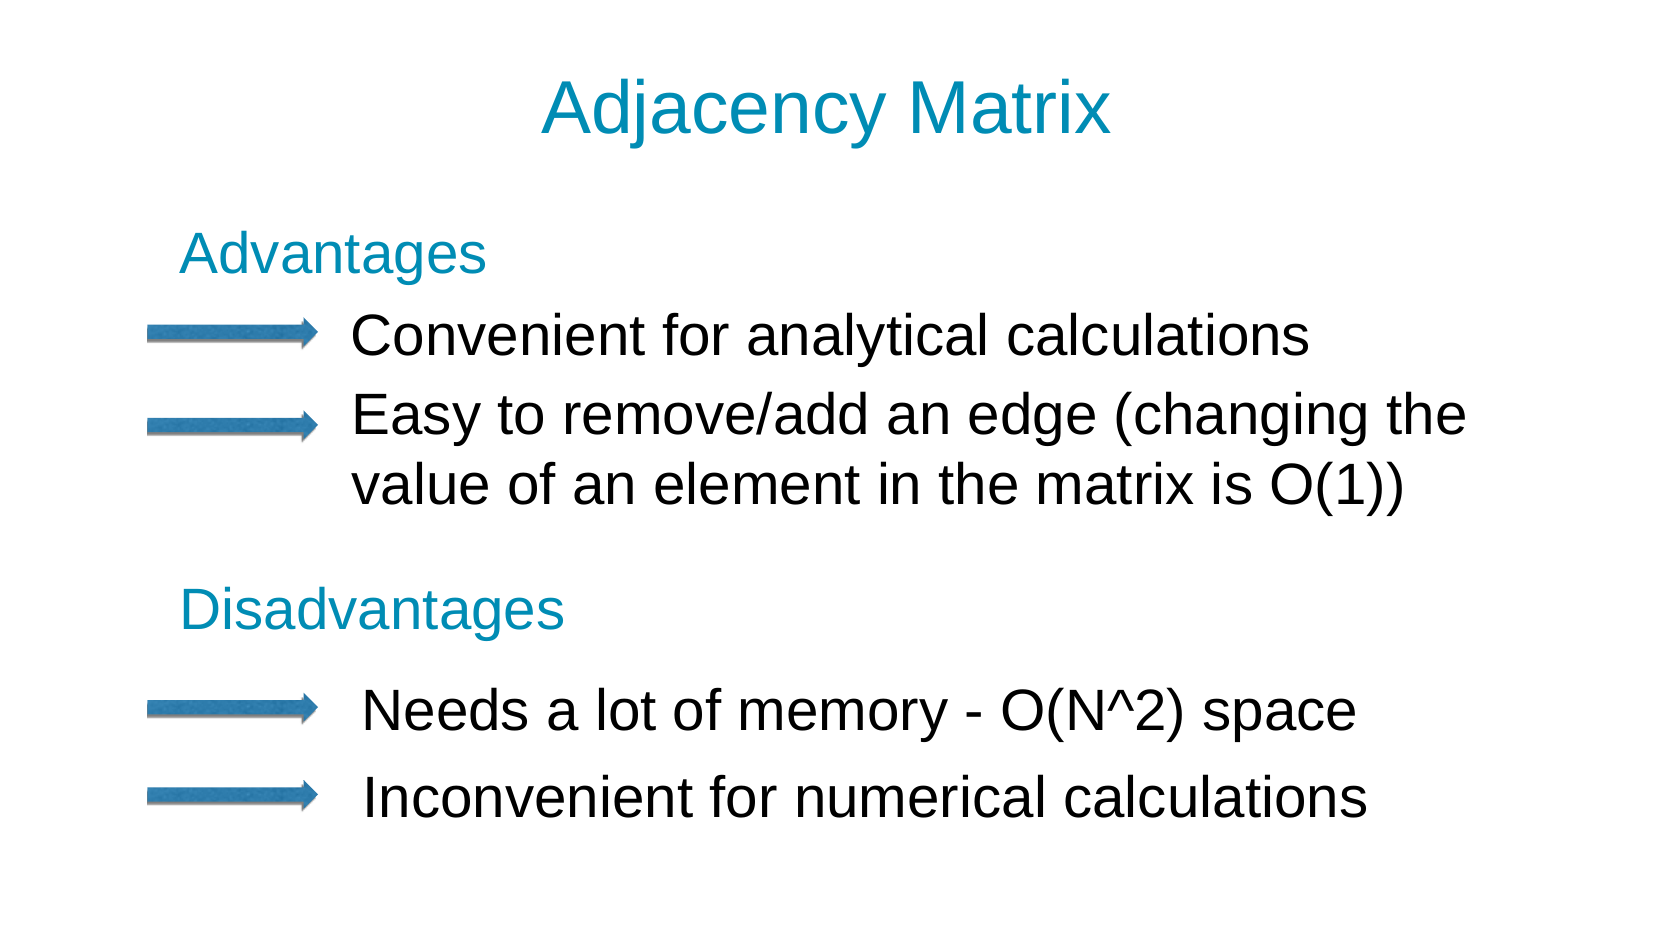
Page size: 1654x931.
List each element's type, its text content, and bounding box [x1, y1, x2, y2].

text_box Advantages [171, 206, 497, 294]
text_box [147, 780, 319, 809]
text_box [147, 317, 319, 347]
text_box Convenient for analytical calculations [342, 288, 1321, 376]
text_box Needs a lot of memory - O(N^2) space [353, 663, 1368, 751]
text_box Easy to remove/add an edge (changing the value of an element in the matrix is O(1)) [343, 367, 1593, 525]
text_box Adjacency Matrix [161, 53, 1492, 155]
text_box [147, 410, 319, 440]
text_box [147, 692, 319, 722]
text_box Inconvenient for numerical calculations [354, 751, 1379, 838]
text_box Disadvantages [171, 562, 575, 650]
